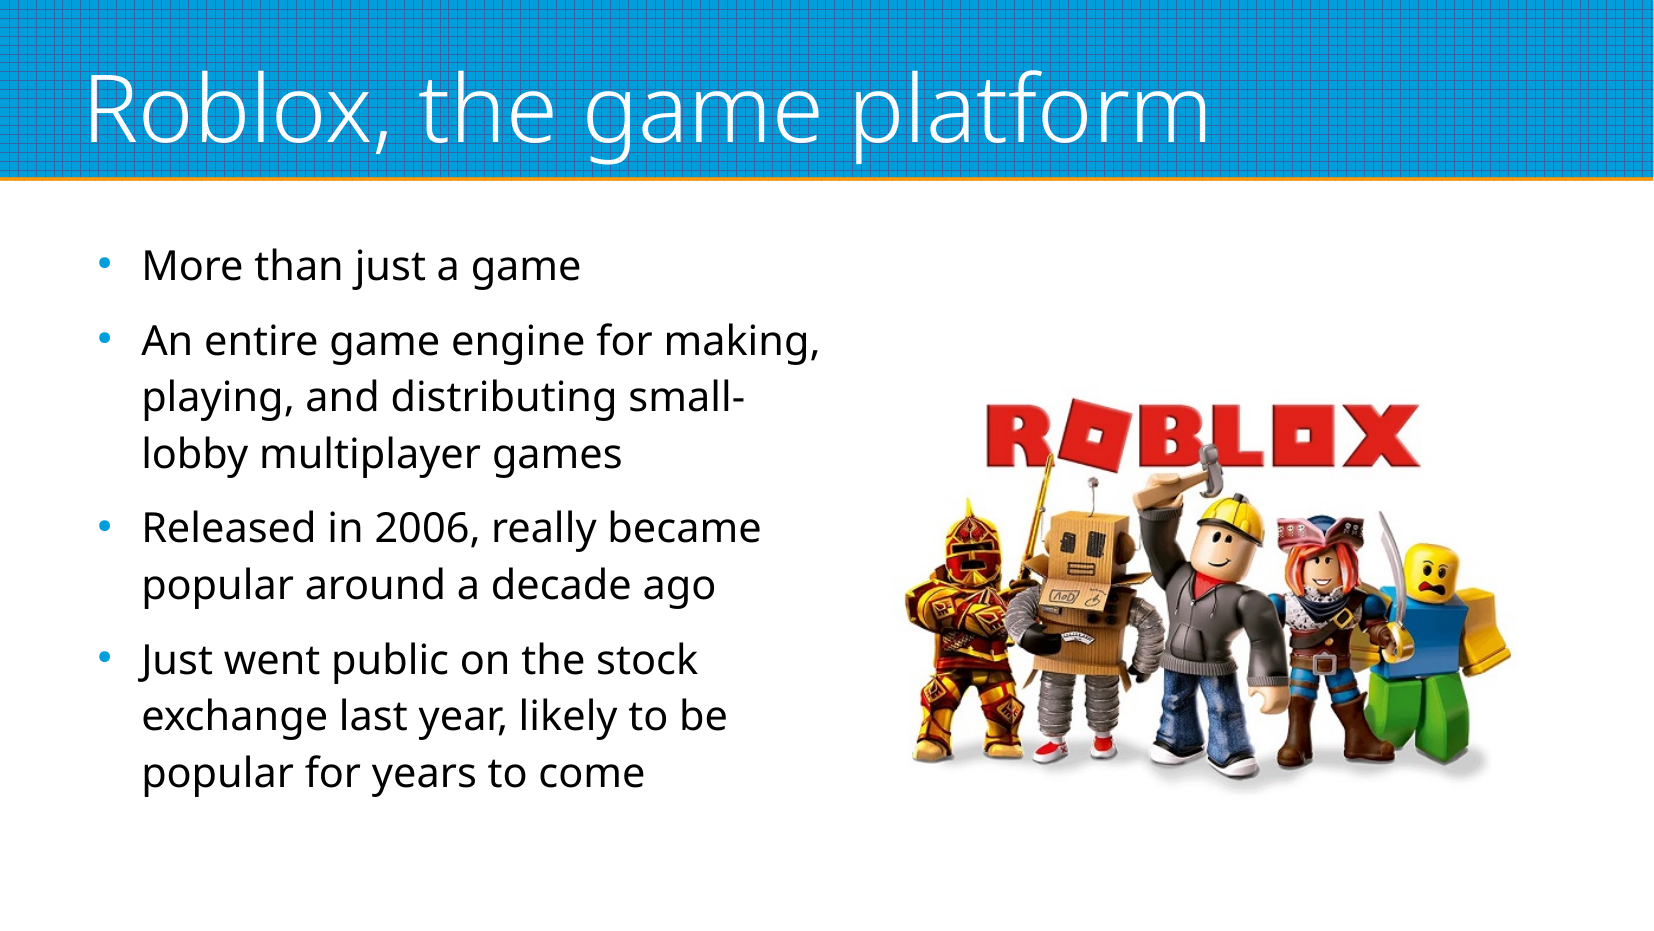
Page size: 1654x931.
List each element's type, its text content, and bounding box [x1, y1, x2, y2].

title Roblox, the game platform [82, 14, 1571, 171]
list More than just a game An entire game engine for making, playing, and distributing small-lobby multiplayer games Released in 2006, really became popular around a decade ago Just went public on the stock exchange last year, likely to be popular for years to come [82, 236, 826, 811]
picture [853, 367, 1563, 811]
